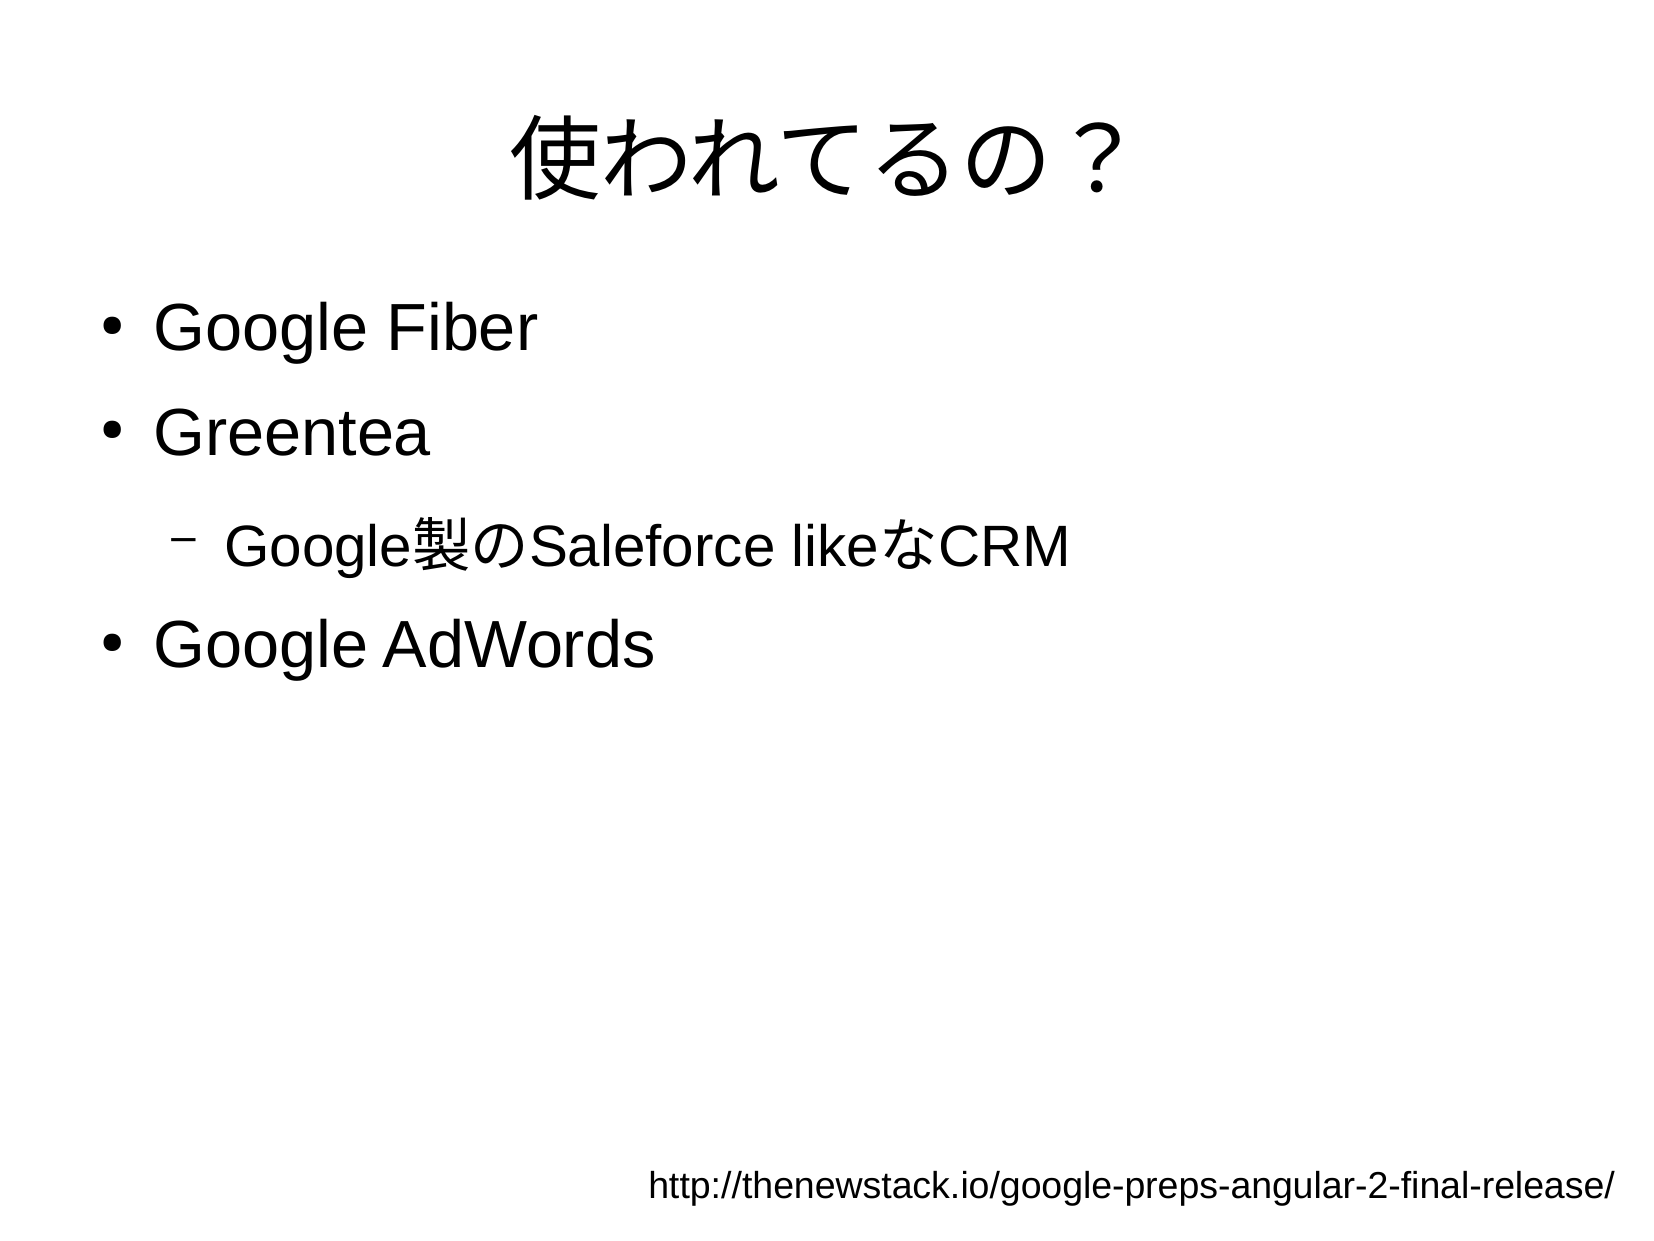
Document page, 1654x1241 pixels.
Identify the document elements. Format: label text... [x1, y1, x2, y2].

list Google Fiber Greentea Google製のSaleforce likeなCRM Google AdWords [82, 290, 1571, 1010]
title 使われてるの？ [82, 49, 1571, 257]
text_box http://thenewstack.io/google-preps-angular-2-final-release/ [633, 1157, 1630, 1215]
